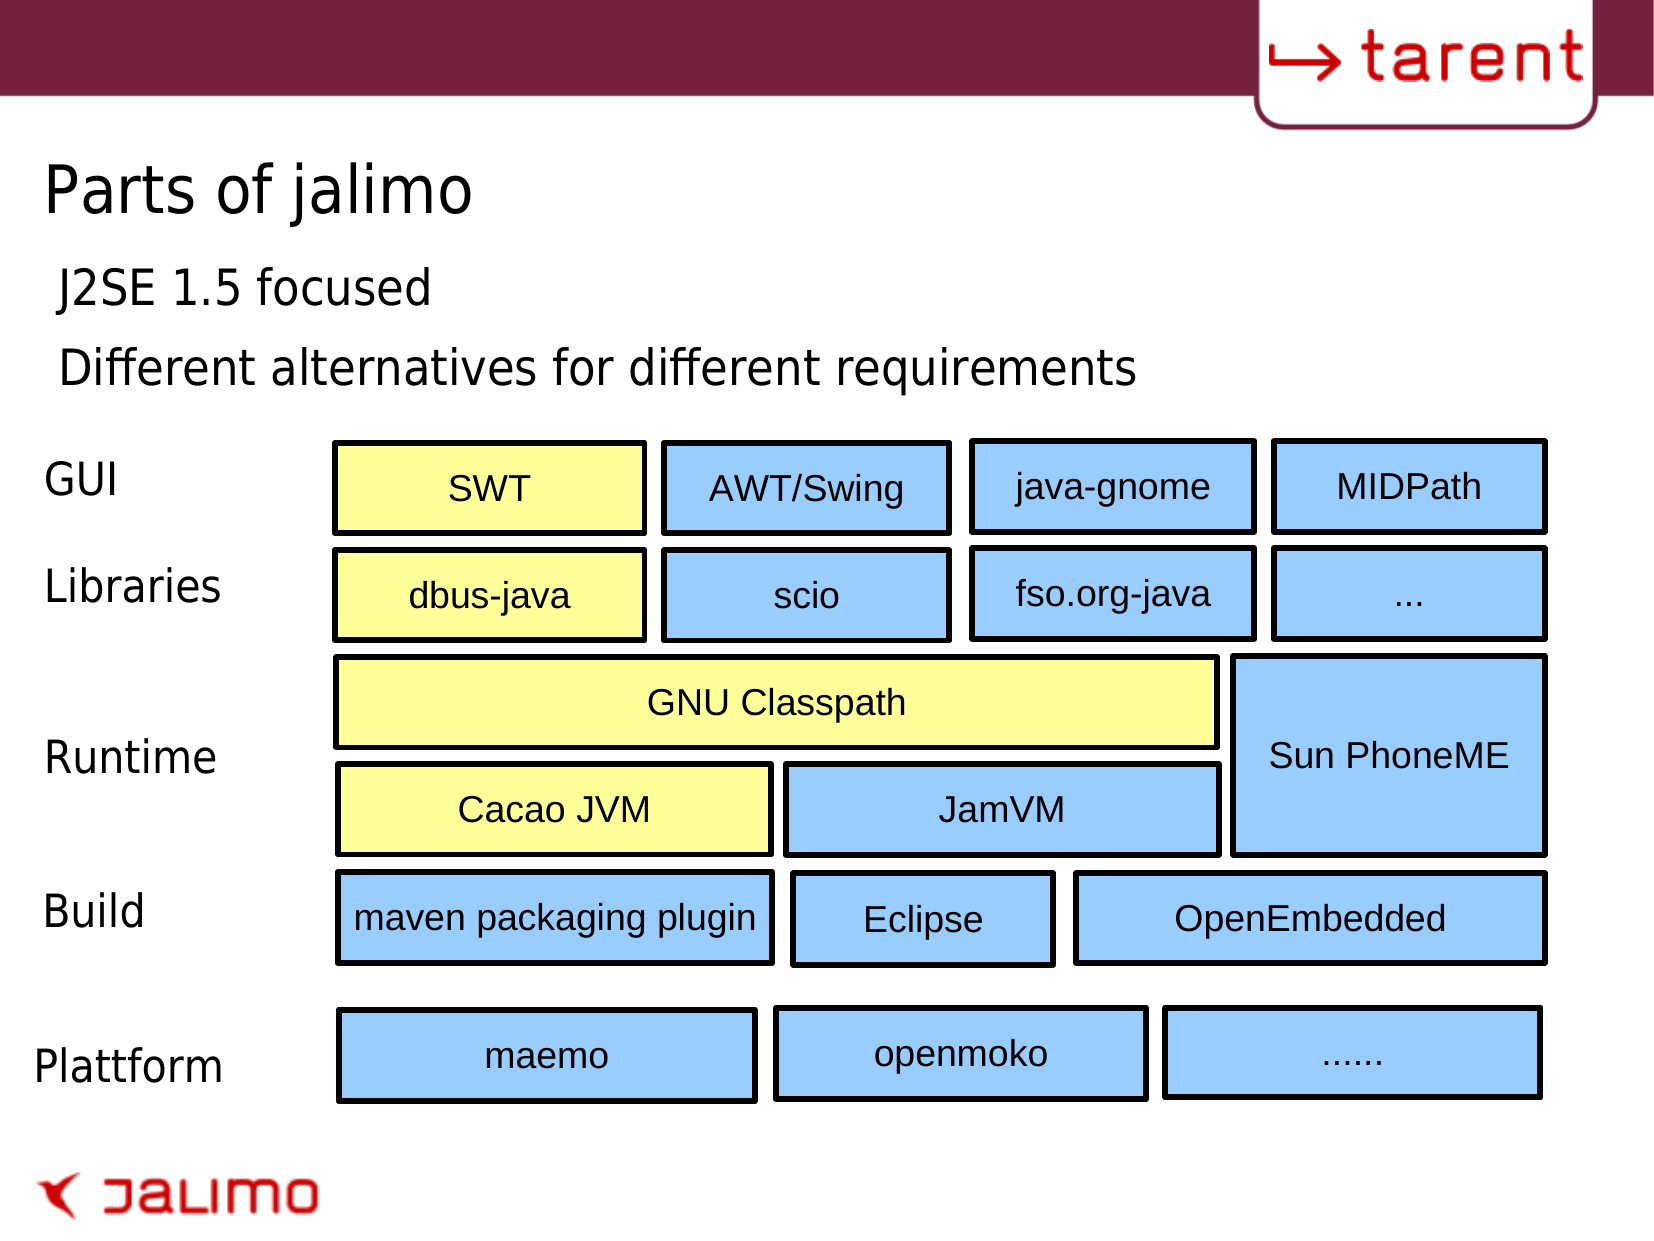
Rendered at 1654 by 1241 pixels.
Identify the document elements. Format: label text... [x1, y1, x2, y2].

title Parts of jalimo [43, 151, 1609, 230]
text_box MIDPath [1273, 441, 1545, 532]
title GUI [43, 445, 308, 515]
text_box maven packaging plugin [337, 871, 773, 964]
text_box GNU Classpath [336, 657, 1218, 748]
text_box ... [1273, 548, 1545, 639]
text_box ...... [1165, 1007, 1541, 1098]
text_box scio [664, 550, 950, 641]
text_box OpenEmbedded [1076, 873, 1545, 963]
text_box SWT [334, 442, 645, 534]
text_box dbus-java [334, 549, 645, 641]
picture [0, 0, 1654, 146]
text_box JamVM [785, 764, 1219, 855]
text_box maemo [338, 1009, 755, 1102]
title Plattform [33, 1032, 298, 1101]
text_box fso.org-java [972, 548, 1255, 639]
title Runtime [43, 722, 308, 792]
list J2SE 1.5 focused Different alternatives for different requirements [40, 258, 1553, 412]
text_box Eclipse [793, 873, 1054, 965]
text_box AWT/Swing [664, 442, 950, 534]
text_box Sun PhoneME [1233, 655, 1545, 855]
picture [32, 1171, 324, 1222]
text_box Cacao JVM [337, 764, 772, 855]
title Libraries [43, 552, 308, 622]
title Build [42, 877, 307, 947]
text_box openmoko [775, 1007, 1147, 1100]
text_box java-gnome [972, 441, 1255, 532]
